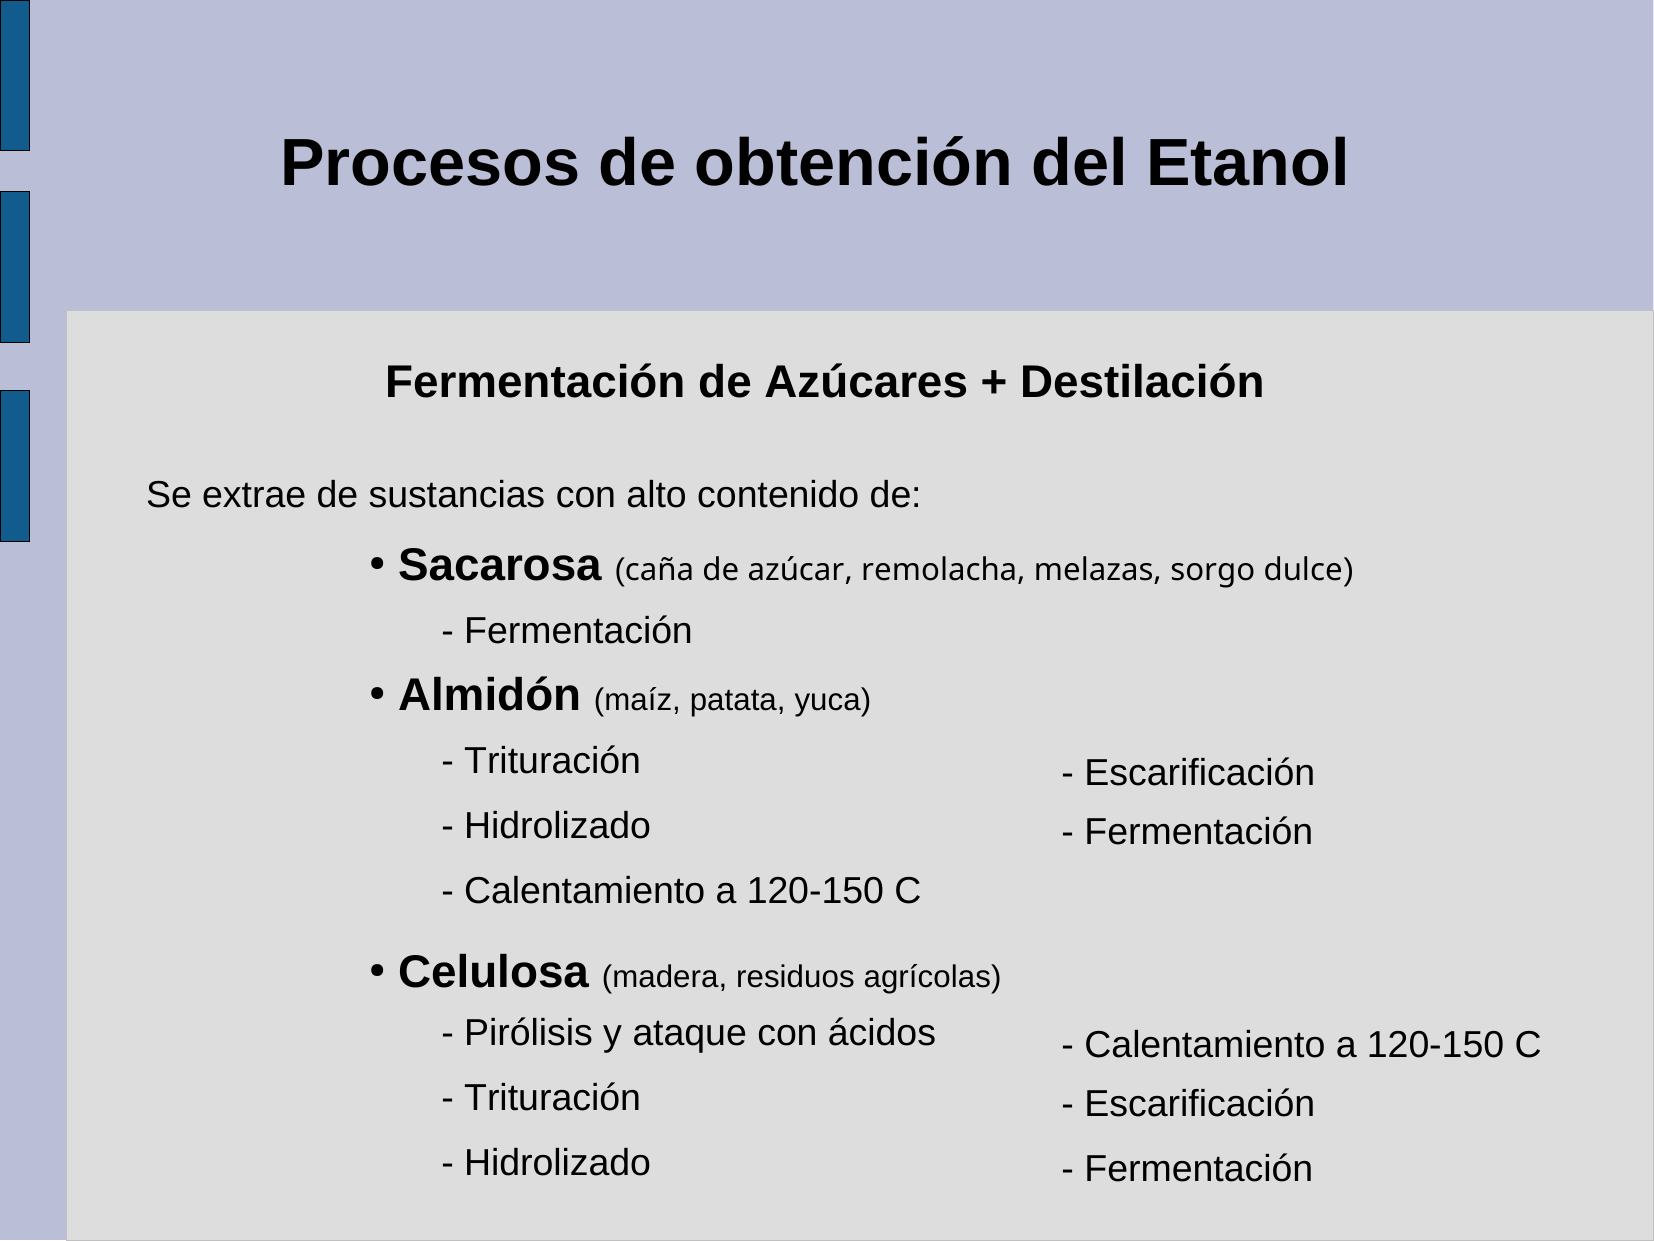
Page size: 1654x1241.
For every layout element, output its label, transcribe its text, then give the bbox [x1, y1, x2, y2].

text_box - Trituración [413, 1068, 709, 1131]
text_box - Fermentación [413, 602, 1418, 661]
text_box - Pirólisis y ataque con ácidos [413, 1003, 975, 1066]
text_box - Escarificación [1033, 1074, 1477, 1137]
text_box - Calentamiento a 120-150 C [413, 862, 1418, 924]
text_box Procesos de obtención del Etanol [265, 117, 1477, 218]
text_box Fermentación de Azúcares + Destilación [354, 348, 1359, 423]
text_box Almidón (maíz, patata, yuca) [354, 661, 1418, 736]
text_box - Trituración [413, 732, 1418, 794]
text_box Se extrae de sustancias con alto contenido de: [118, 466, 1123, 528]
text_box - Fermentación [1033, 1139, 1506, 1202]
text_box - Calentamiento a 120-150 C [1033, 1015, 1565, 1078]
text_box - Fermentación [1033, 803, 1506, 865]
text_box - Hidrolizado [413, 1133, 709, 1196]
text_box - Hidrolizado [413, 797, 1033, 859]
text_box Sacarosa (caña de azúcar, remolacha, melazas, sorgo dulce) [354, 531, 1447, 606]
text_box - Escarificación [1033, 744, 1477, 803]
text_box Celulosa (madera, residuos agrícolas) [354, 938, 1418, 1014]
